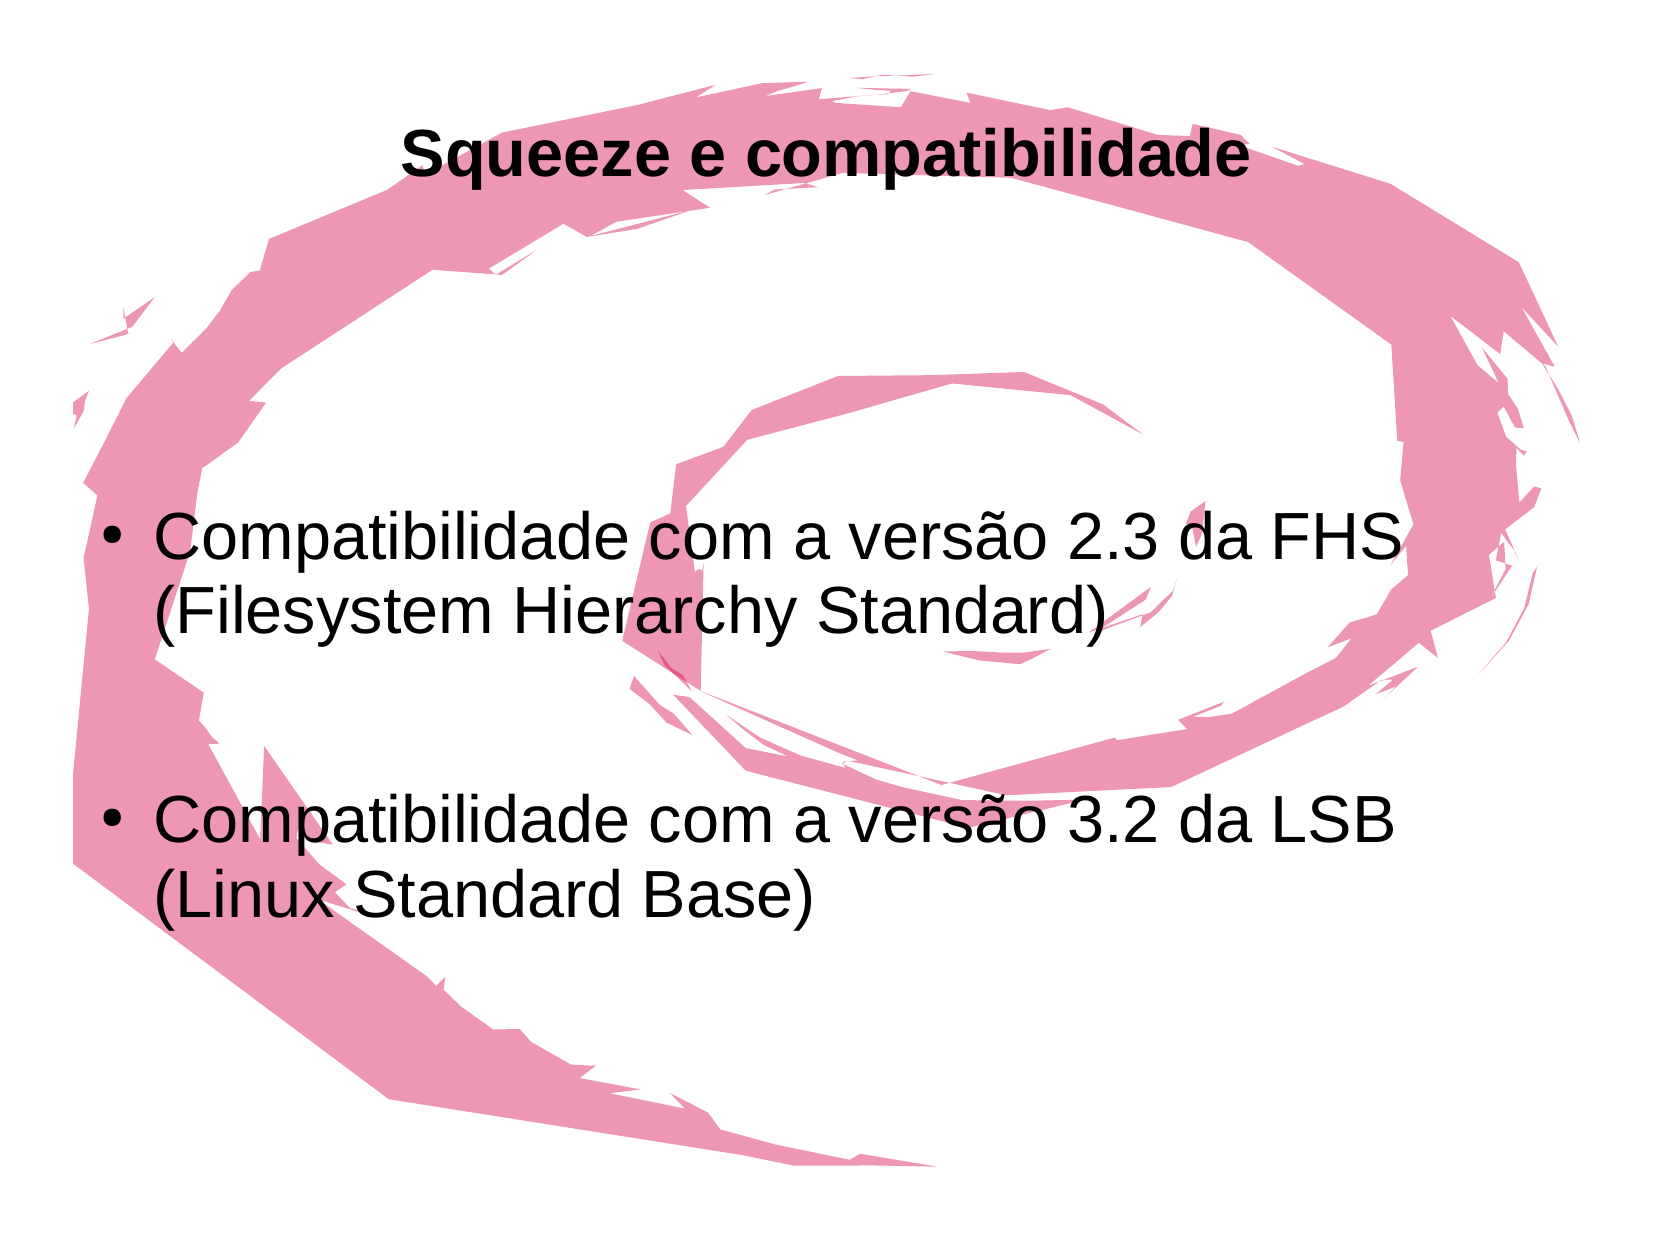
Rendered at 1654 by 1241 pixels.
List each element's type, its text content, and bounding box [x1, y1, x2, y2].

title Squeeze e compatibilidade [82, 49, 1571, 257]
list Compatibilidade com a versão 2.3 da FHS (Filesystem Hierarchy Standard) Compatibilidade com a versão 3.2 da LSB (Linux Standard Base) [82, 290, 1571, 1109]
